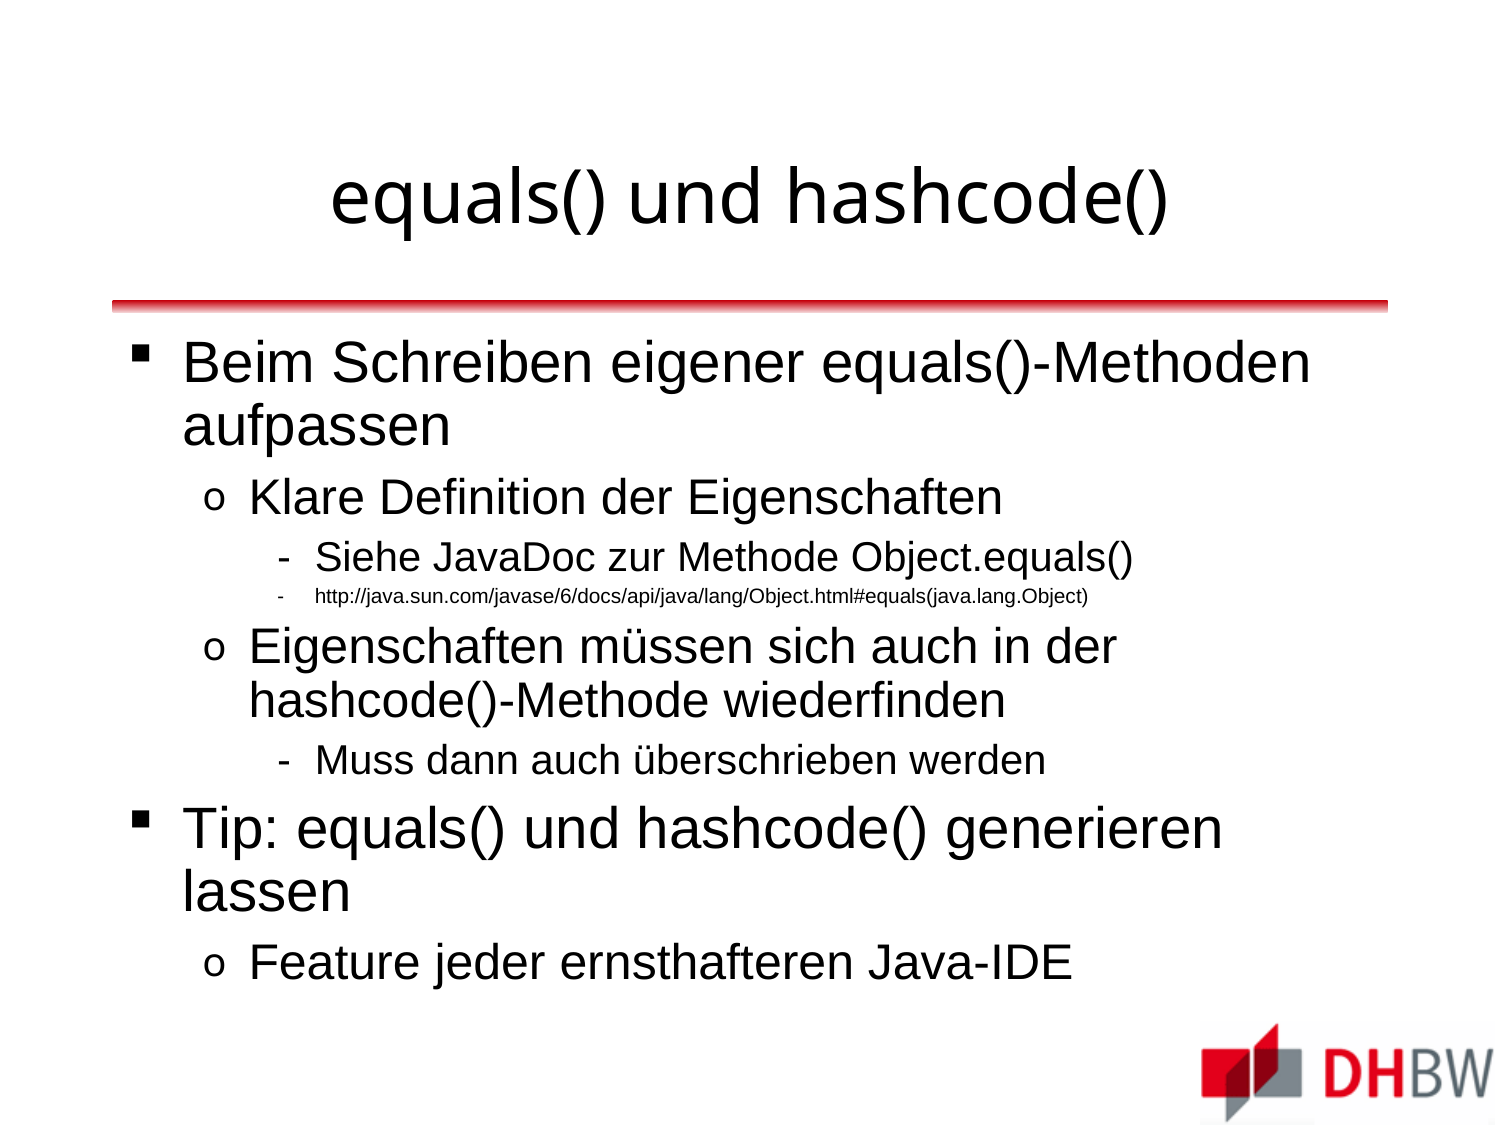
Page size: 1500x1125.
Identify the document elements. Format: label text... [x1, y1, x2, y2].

picture [1200, 1021, 1495, 1125]
list Beim Schreiben eigener equals()-Methoden aufpassen Klare Definition der Eigenschaften Siehe JavaDoc zur Methode Object.equals() http://java.sun.com/javase/6/docs/api/java/lang/Object.html#equals(java.lang.Object) Eigenschaften müssen sich auch in der hashcode()-Methode wiederfinden Muss dann auch überschrieben werden Tip: equals() und hashcode() generieren lassen Feature jeder ernsthafteren Java-IDE [112, 324, 1388, 1051]
title equals() und hashcode() [112, 99, 1388, 288]
